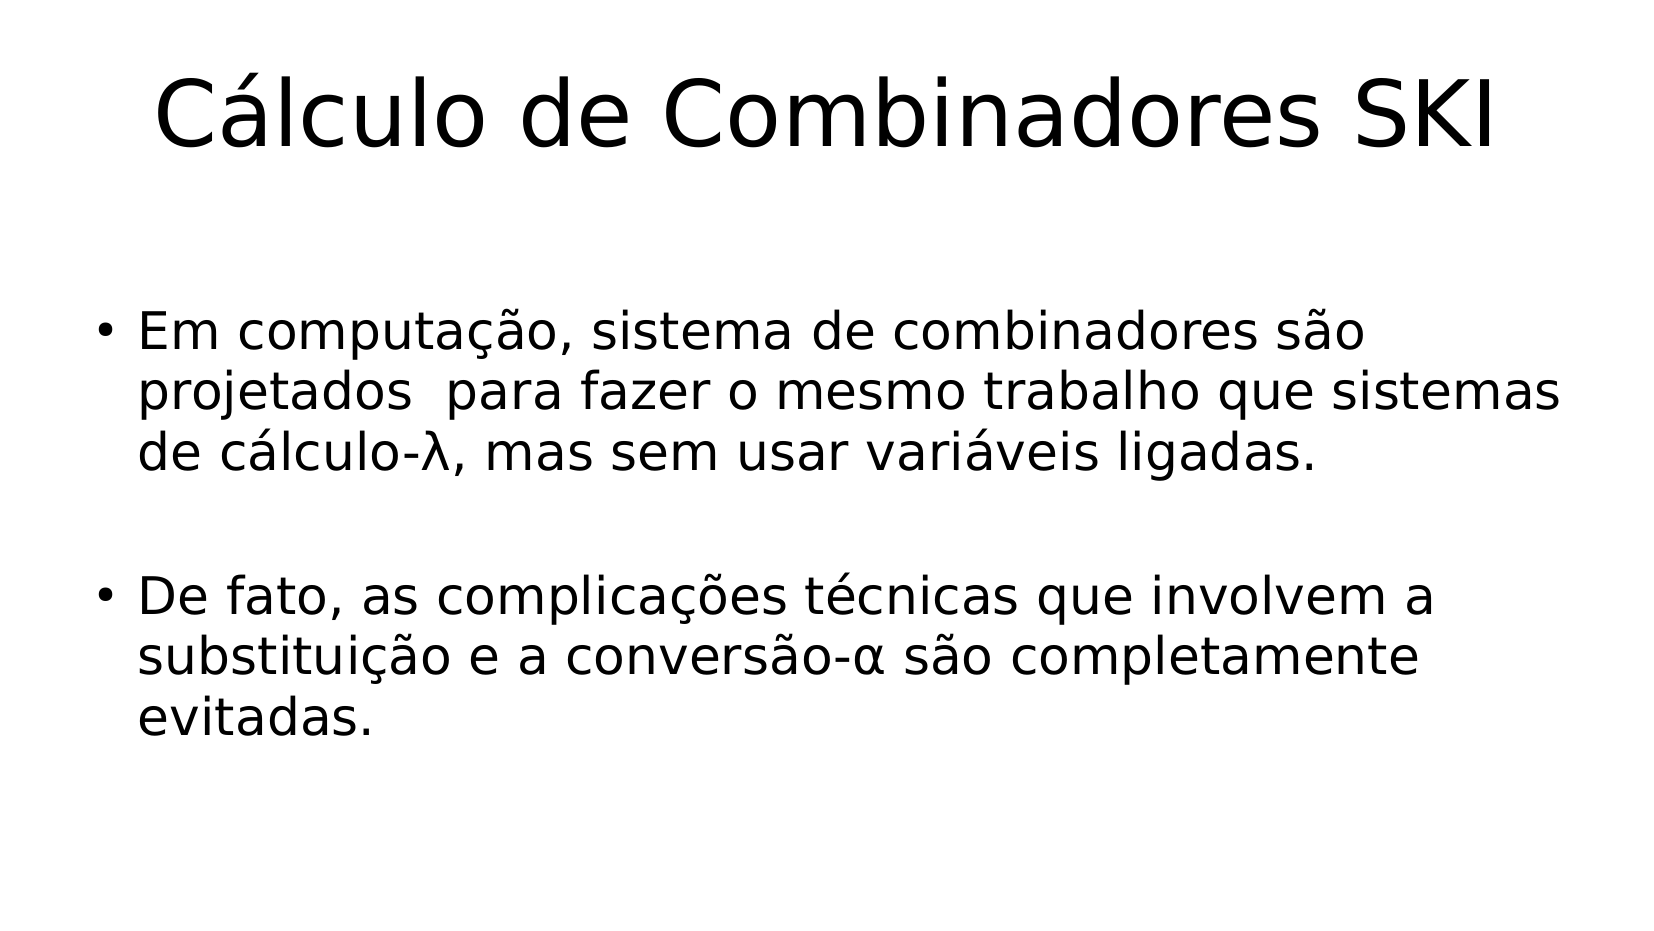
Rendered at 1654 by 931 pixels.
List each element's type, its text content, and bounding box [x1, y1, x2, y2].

list Em computação, sistema de combinadores são projetados para fazer o mesmo trabalho que sistemas de cálculo-λ, mas sem usar variáveis ligadas. De fato, as complicações técnicas que involvem a substituição e a conversão-α são completamente evitadas. [82, 217, 1571, 758]
title Cálculo de Combinadores SKI [82, 37, 1571, 193]
